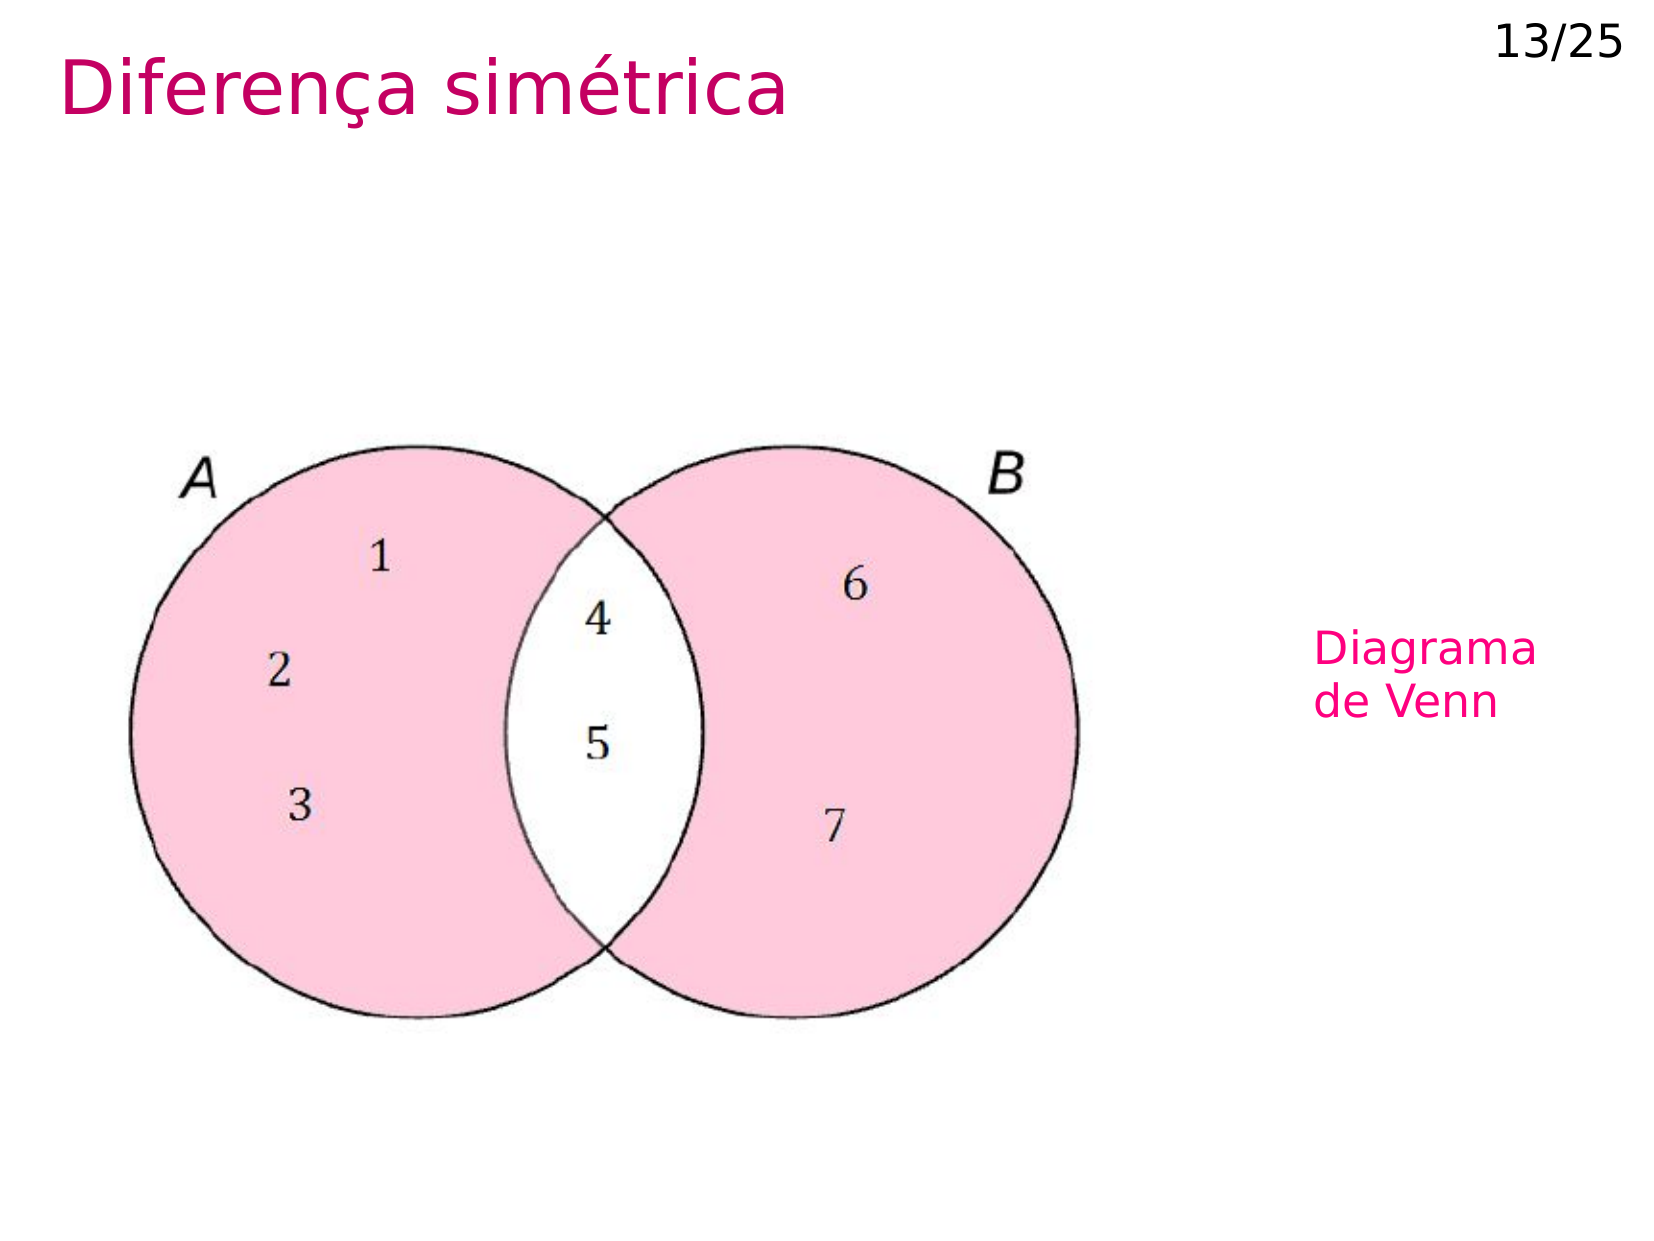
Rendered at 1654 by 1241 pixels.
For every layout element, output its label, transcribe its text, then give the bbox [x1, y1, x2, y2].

title Diferença simétrica [59, 29, 1625, 148]
text_box Diagrama de Venn [1299, 614, 1595, 762]
picture [118, 401, 1104, 1040]
